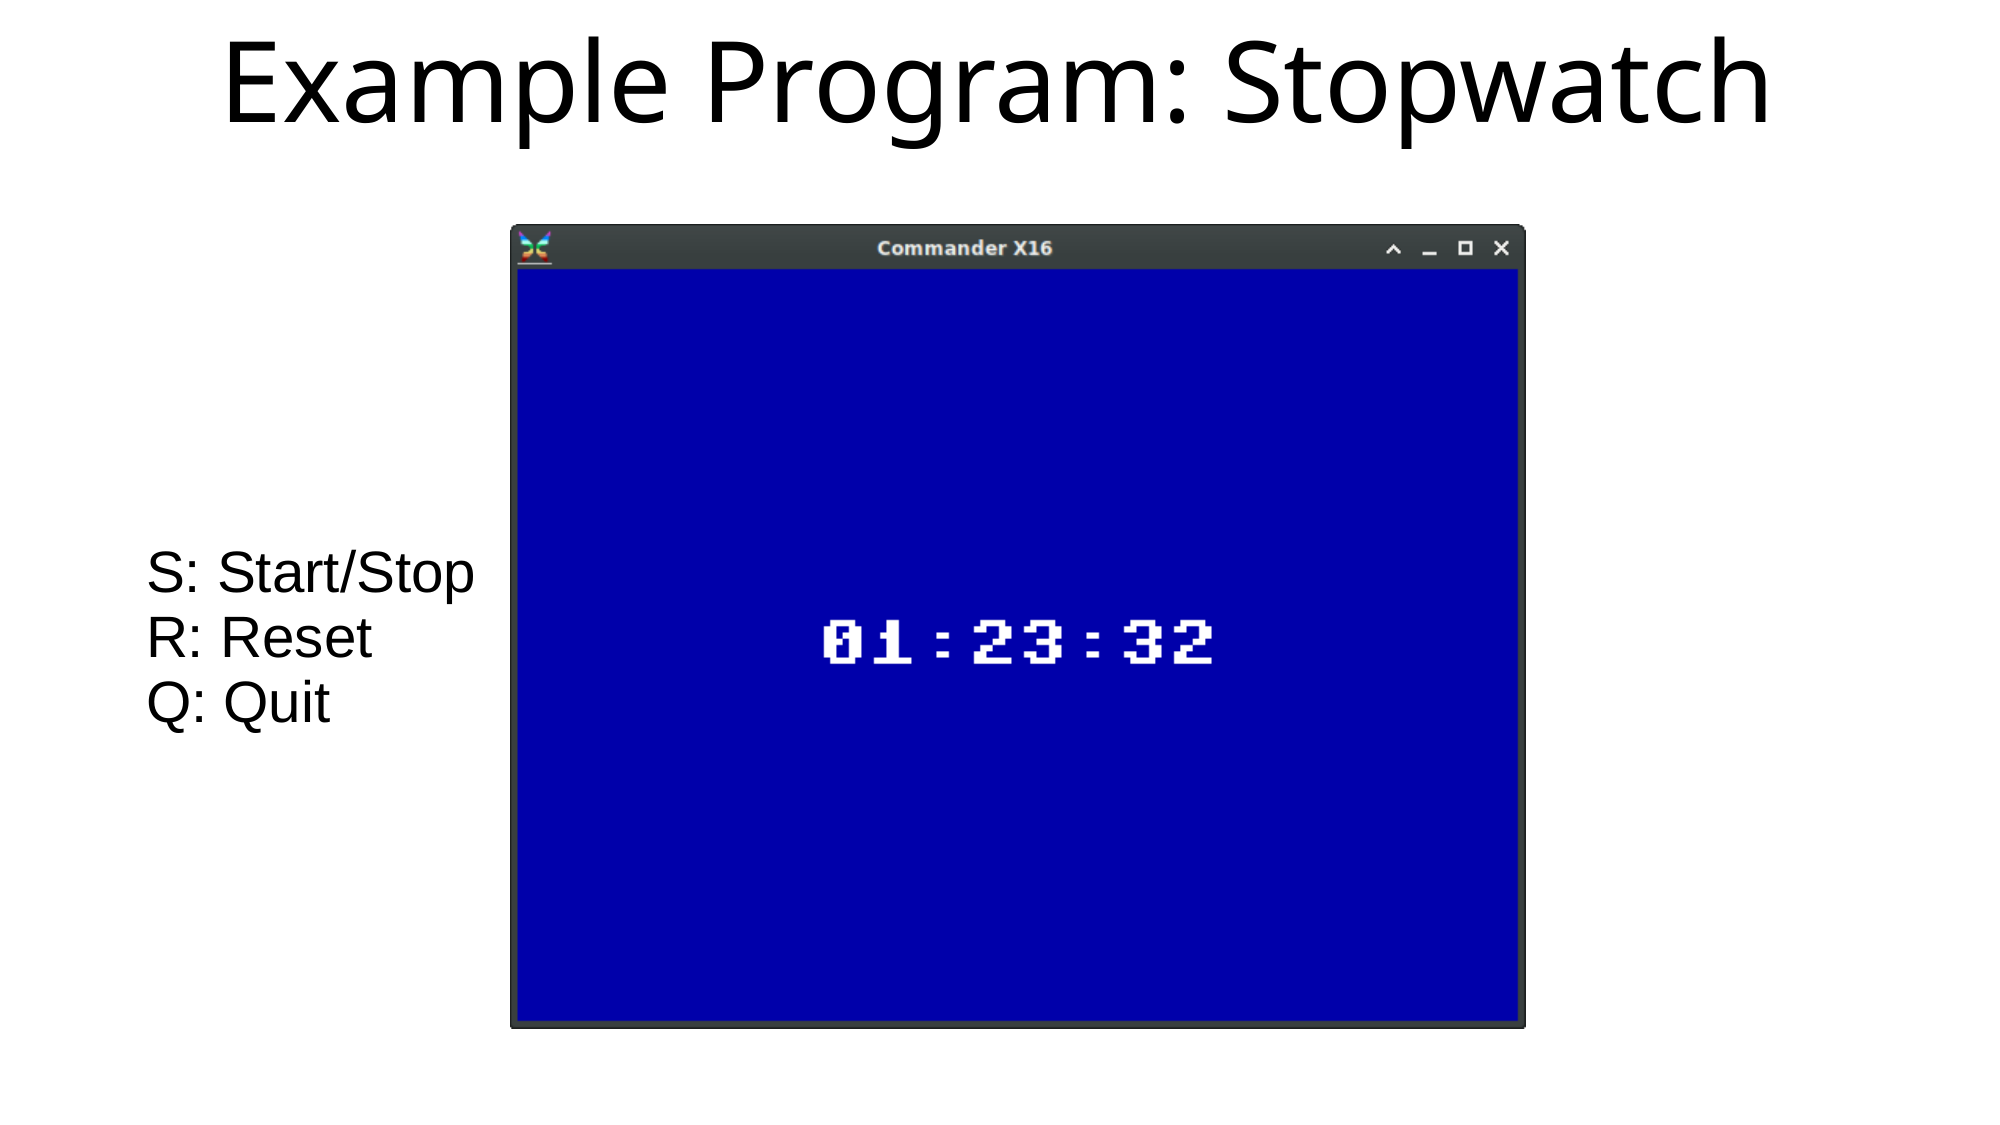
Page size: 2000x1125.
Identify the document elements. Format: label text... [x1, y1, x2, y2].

title Example Program: Stopwatch [135, 7, 1861, 165]
picture [510, 224, 1526, 1029]
text_box S: Start/Stop R: Reset Q: Quit [131, 532, 499, 751]
